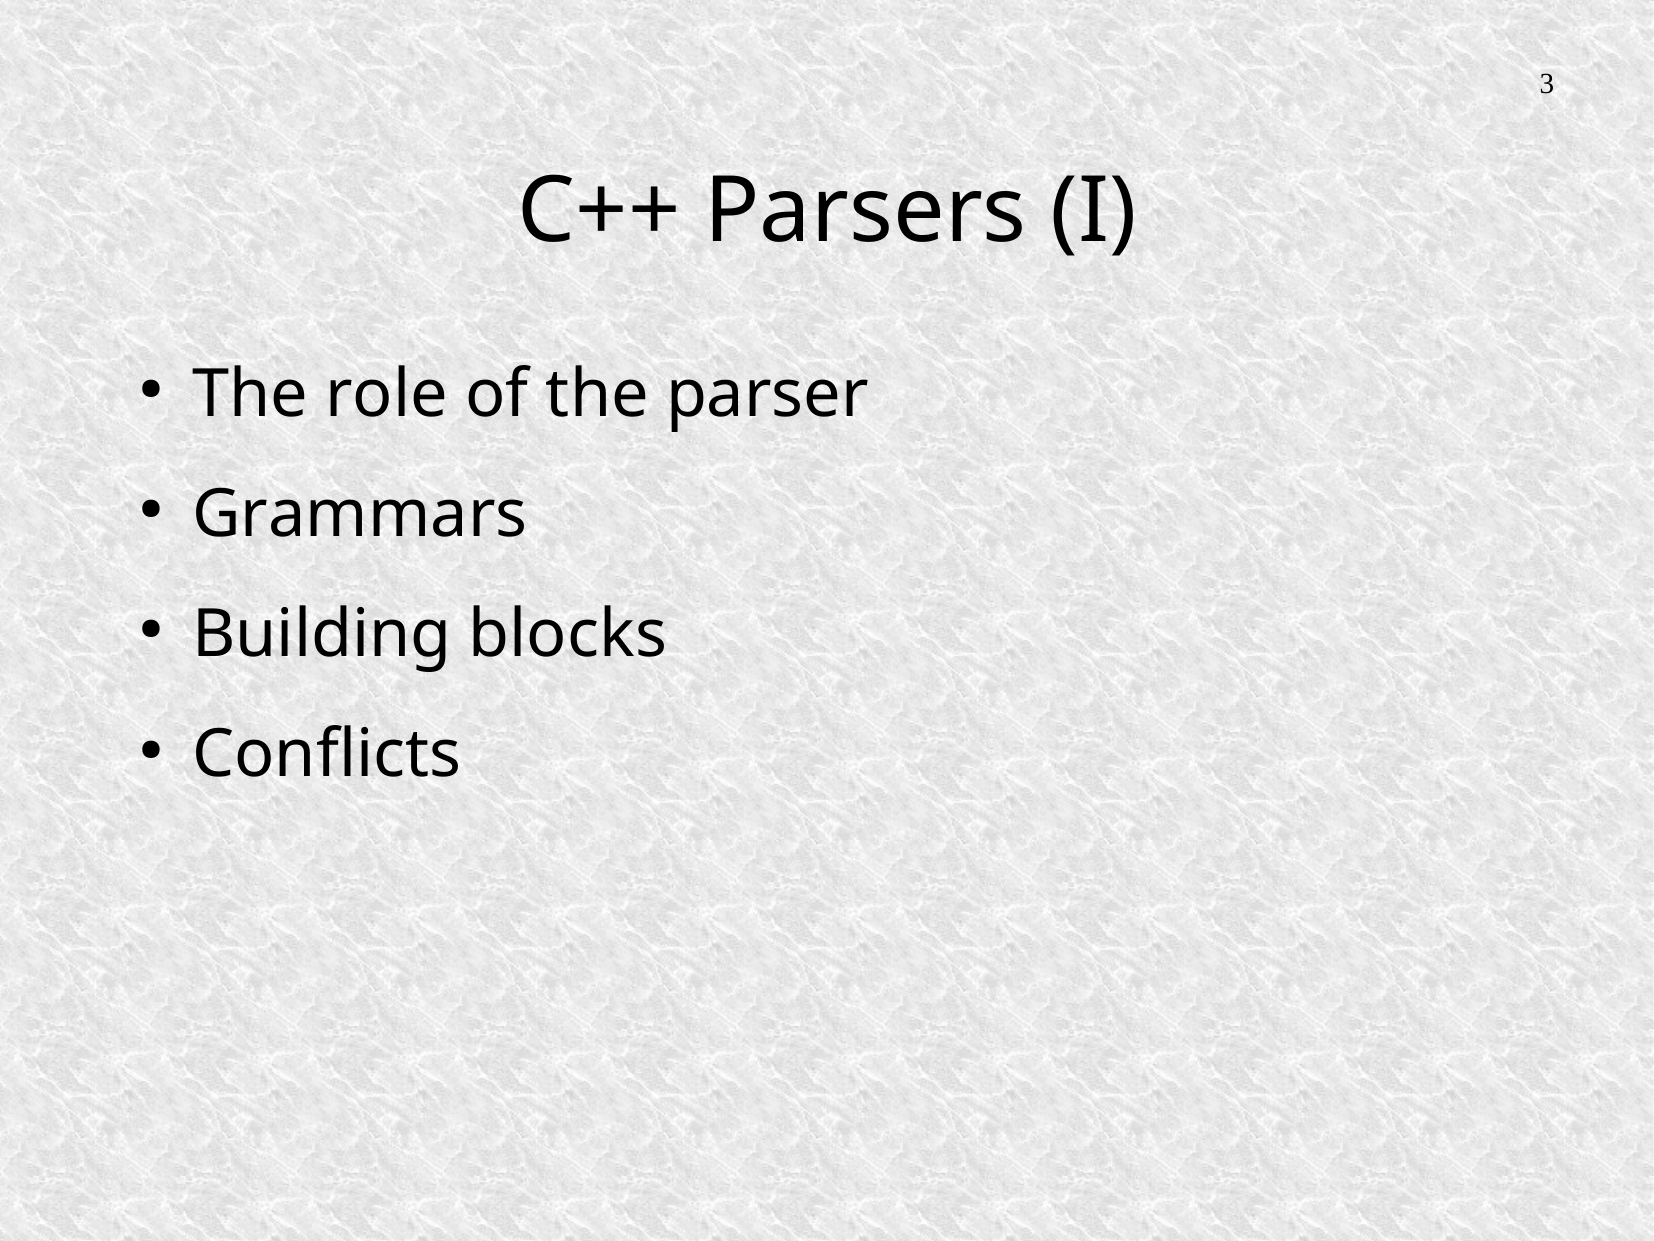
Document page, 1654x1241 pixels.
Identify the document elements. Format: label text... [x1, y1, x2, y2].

list The role of the parser Grammars Building blocks Conflicts [121, 344, 1534, 1127]
title C++ Parsers (I) [121, 102, 1534, 310]
picture [0, 0, 1654, 1241]
